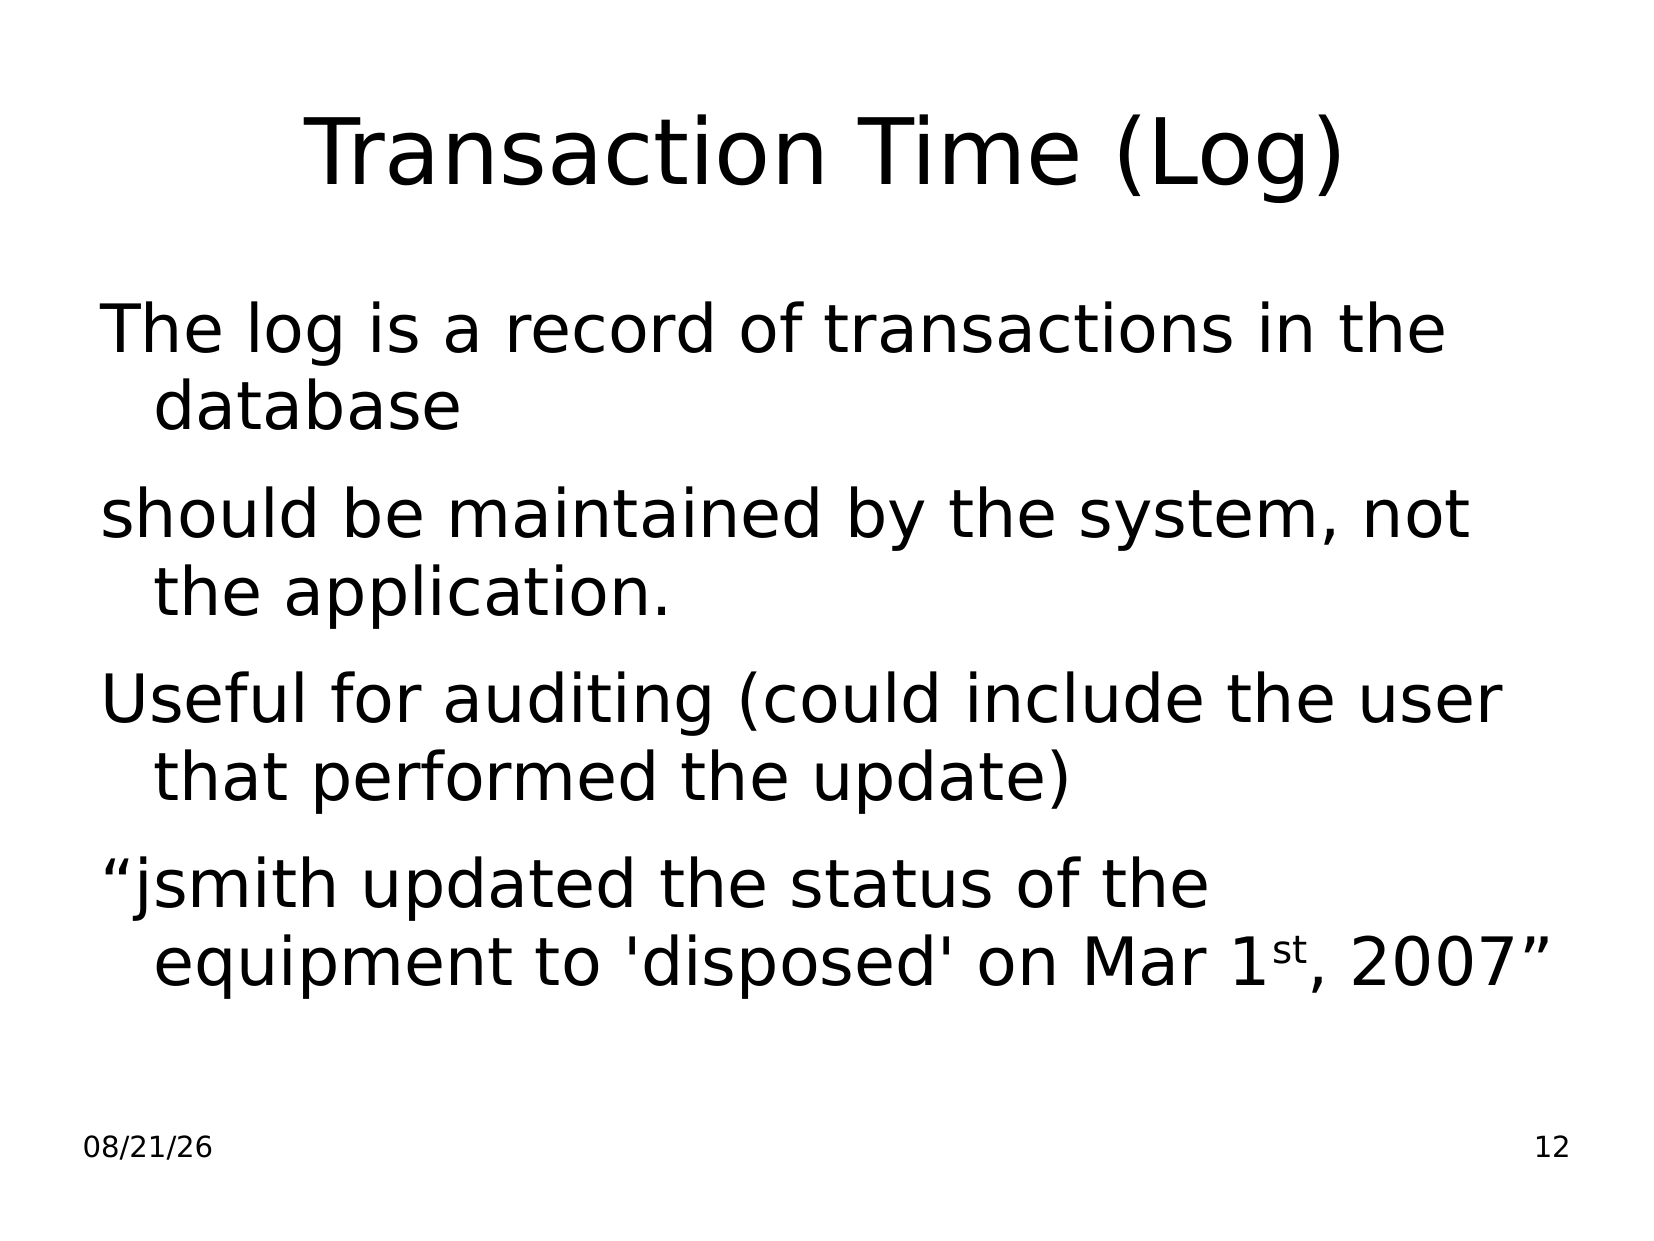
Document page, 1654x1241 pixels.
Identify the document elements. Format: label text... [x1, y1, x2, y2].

title Transaction Time (Log) [82, 56, 1571, 250]
list The log is a record of transactions in the database should be maintained by the system, not the application. Useful for auditing (could include the user that performed the update) “jsmith updated the status of the equipment to 'disposed' on Mar 1st, 2007” [82, 290, 1571, 1094]
